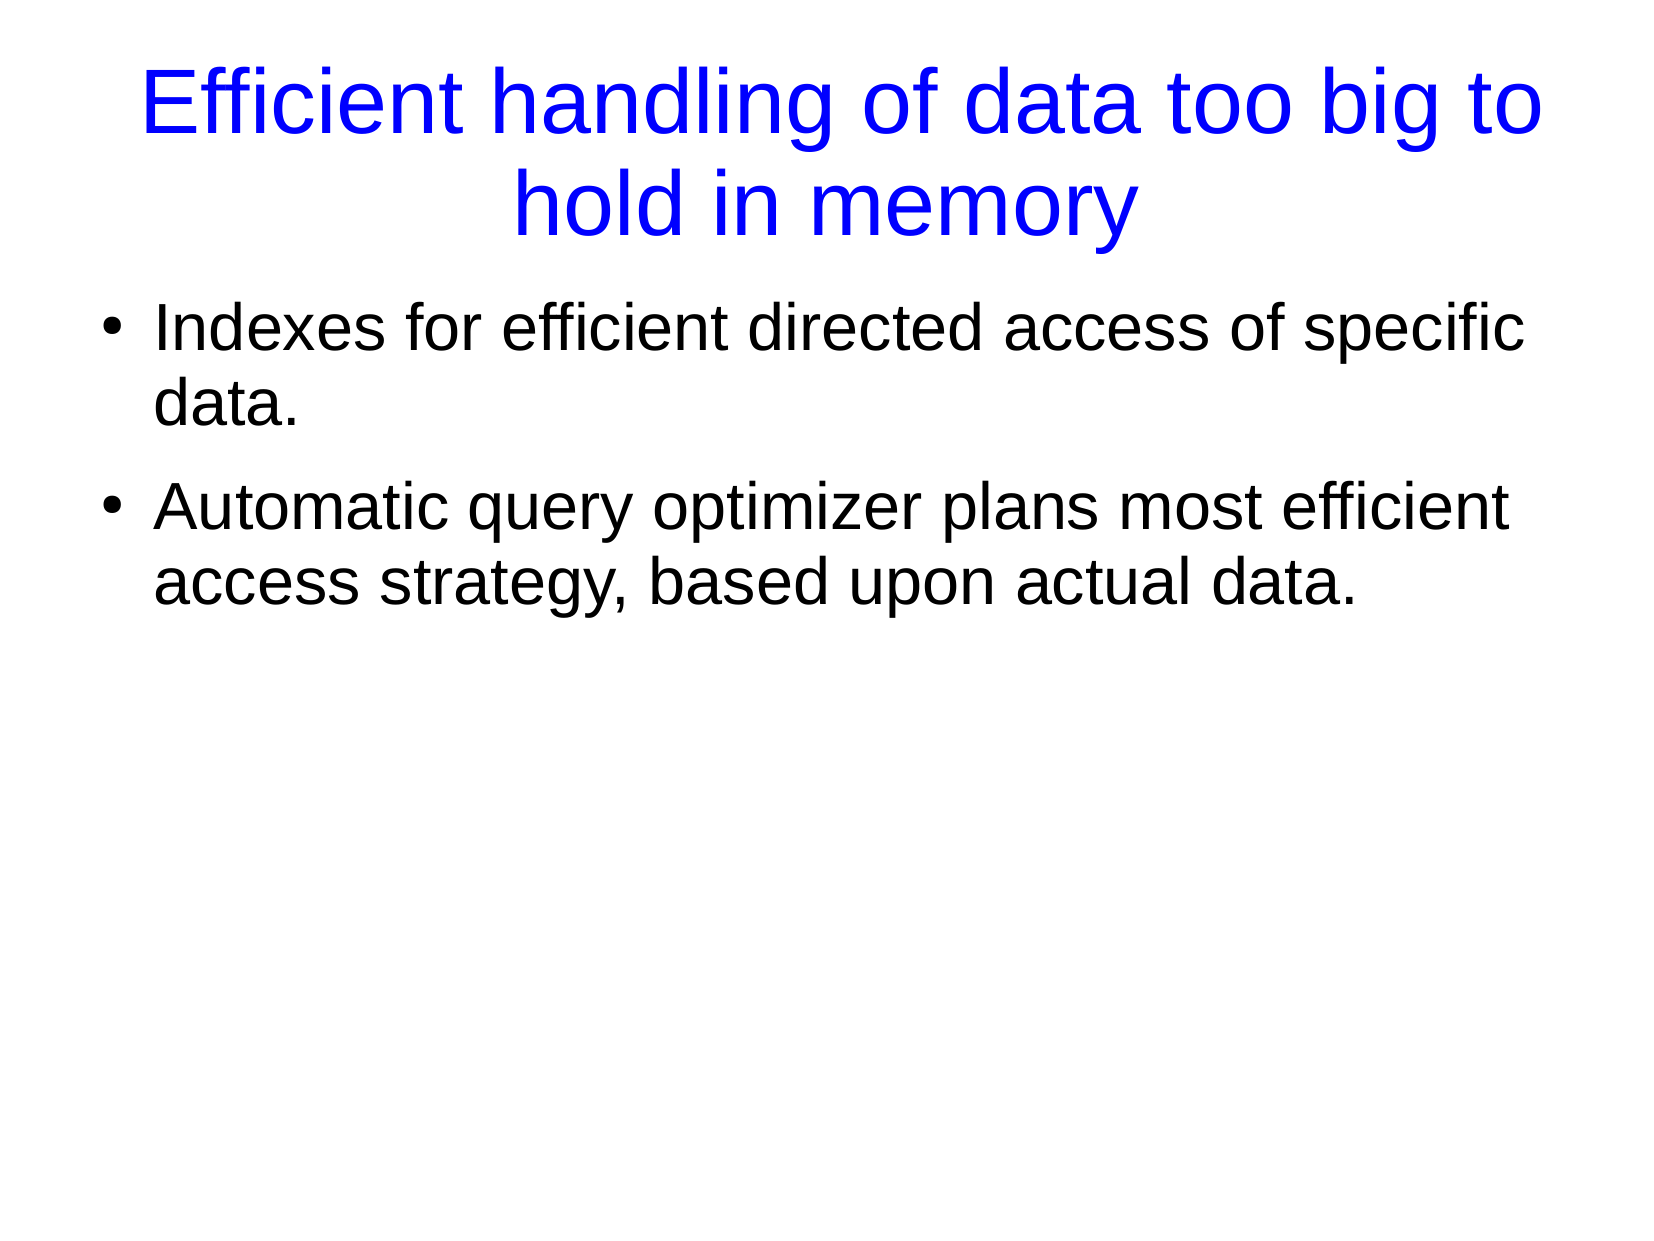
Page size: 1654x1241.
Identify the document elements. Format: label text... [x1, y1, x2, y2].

title Efficient handling of data too big to hold in memory [82, 49, 1571, 257]
list Indexes for efficient directed access of specific data. Automatic query optimizer plans most efficient access strategy, based upon actual data. [82, 290, 1571, 1109]
